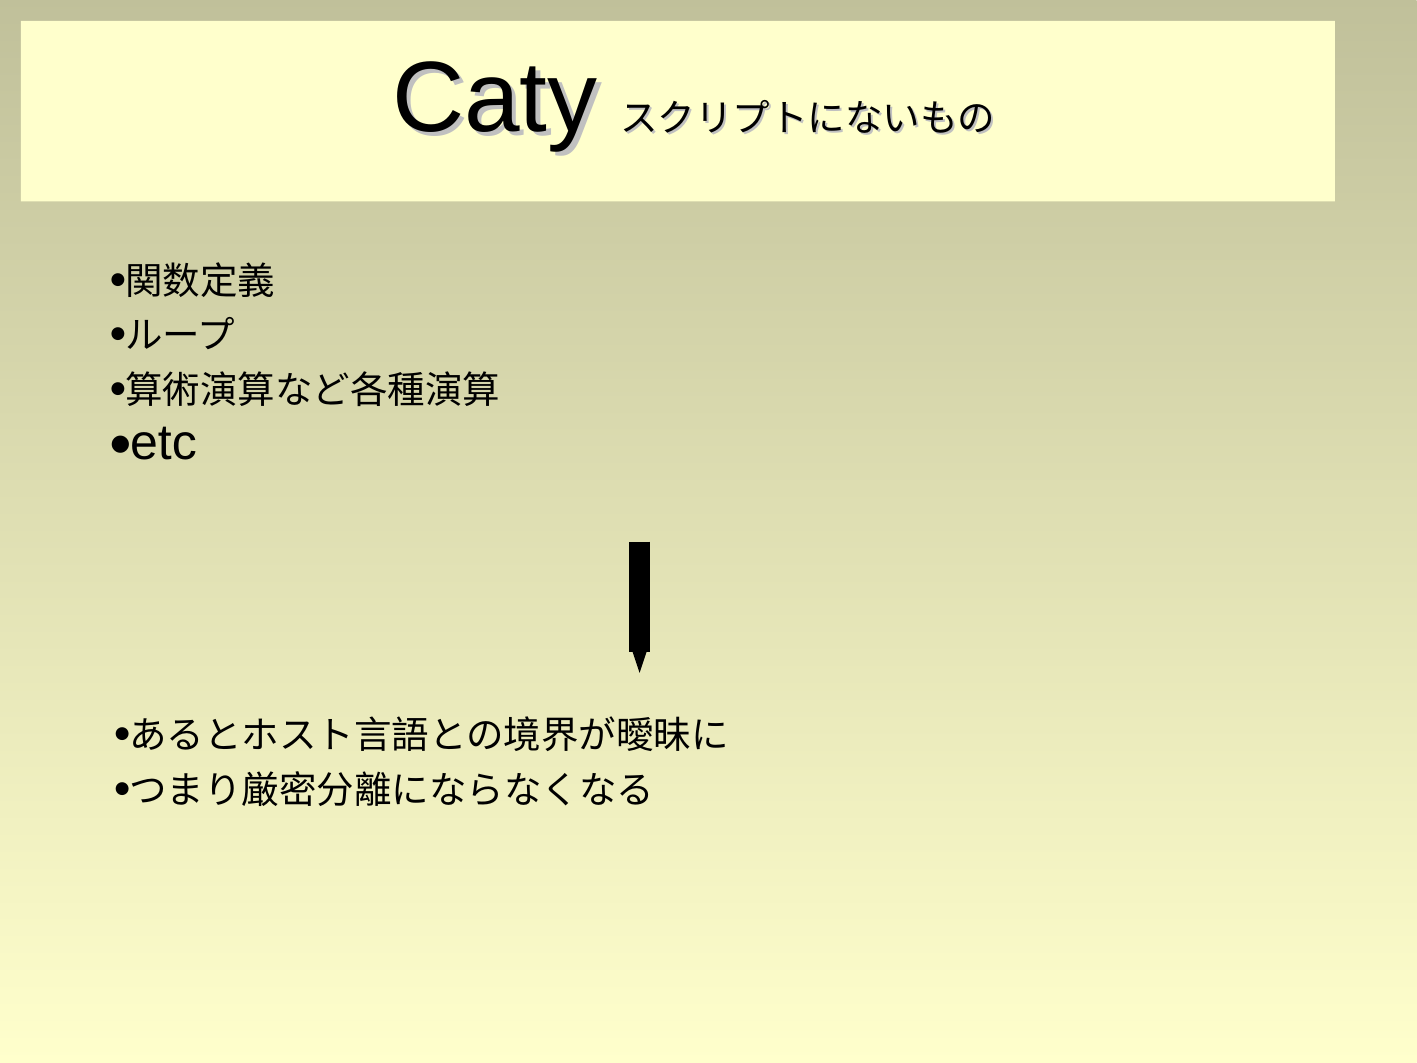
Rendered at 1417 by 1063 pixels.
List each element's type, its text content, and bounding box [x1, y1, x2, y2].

text_box あるとホスト言語との境界が曖昧に つまり厳密分離にならなくなる [99, 697, 1280, 986]
text_box Catyスクリプトにないもの [22, 33, 1365, 180]
text_box [20, 20, 1335, 202]
text_box 関数定義 ループ 算術演算など各種演算 etc [95, 243, 1242, 530]
